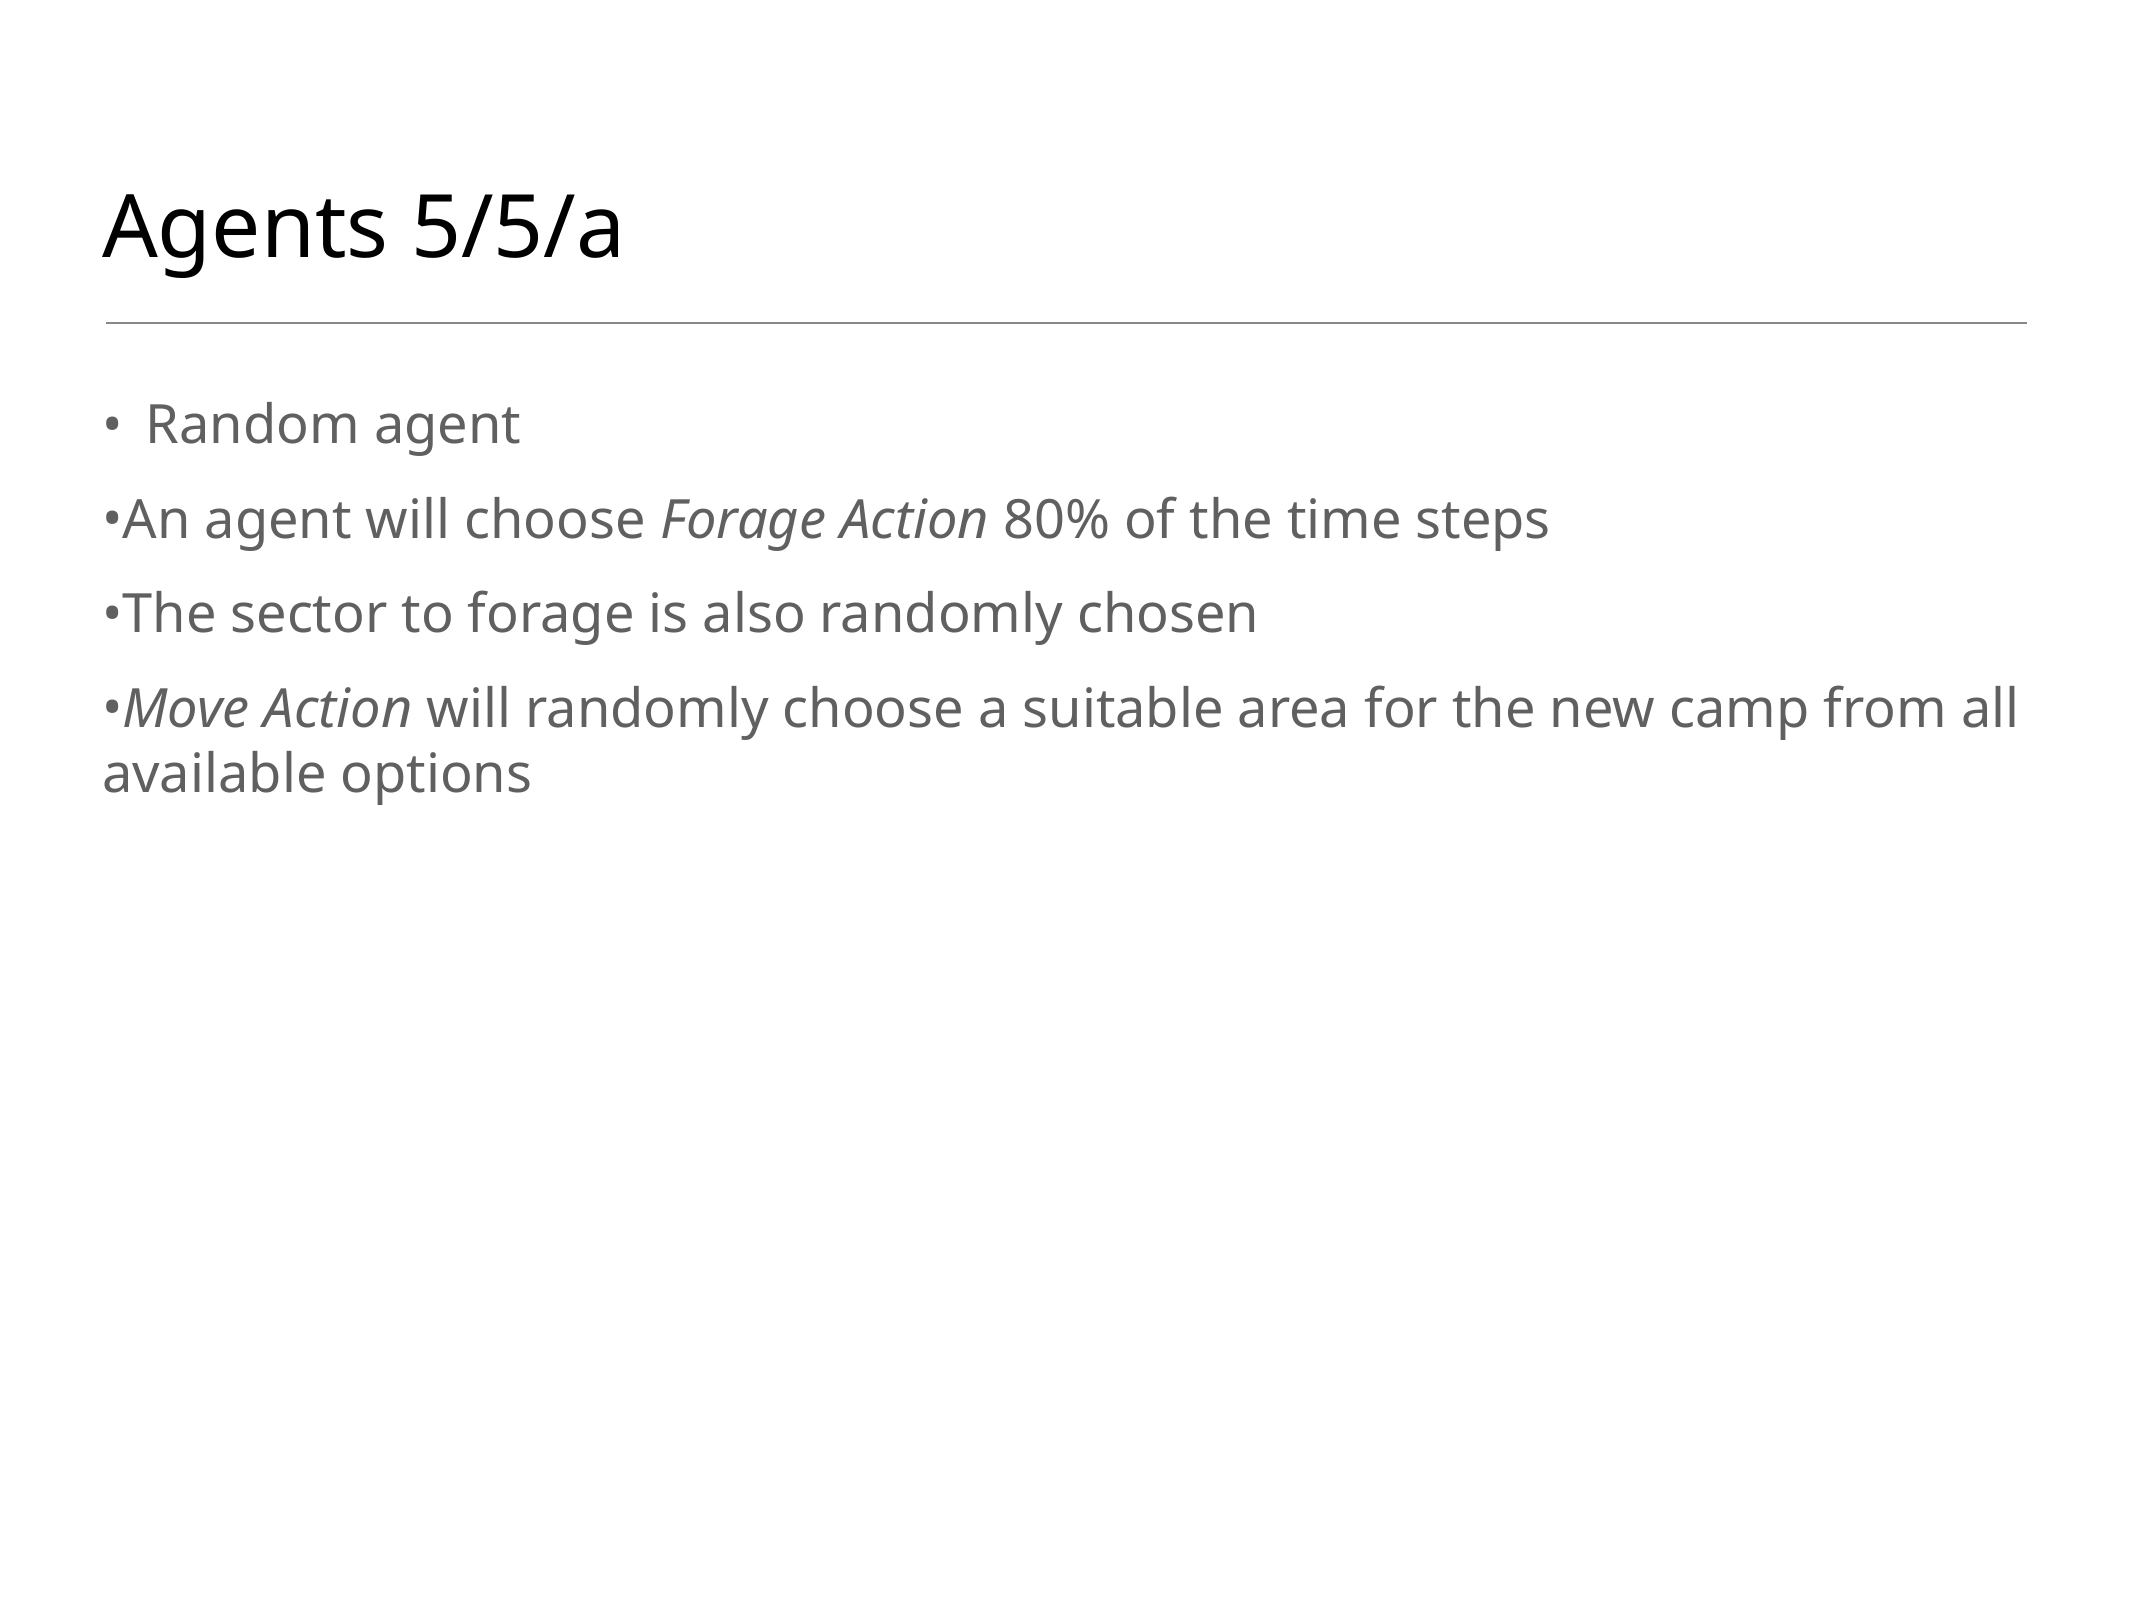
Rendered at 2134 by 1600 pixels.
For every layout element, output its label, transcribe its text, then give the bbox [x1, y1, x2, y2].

list Random agent An agent will choose Forage Action 80% of the time steps The sector to forage is also randomly chosen Move Action will randomly choose a suitable area for the new camp from all available options [93, 381, 2040, 1459]
title Agents 5/5/a [93, 54, 2040, 284]
